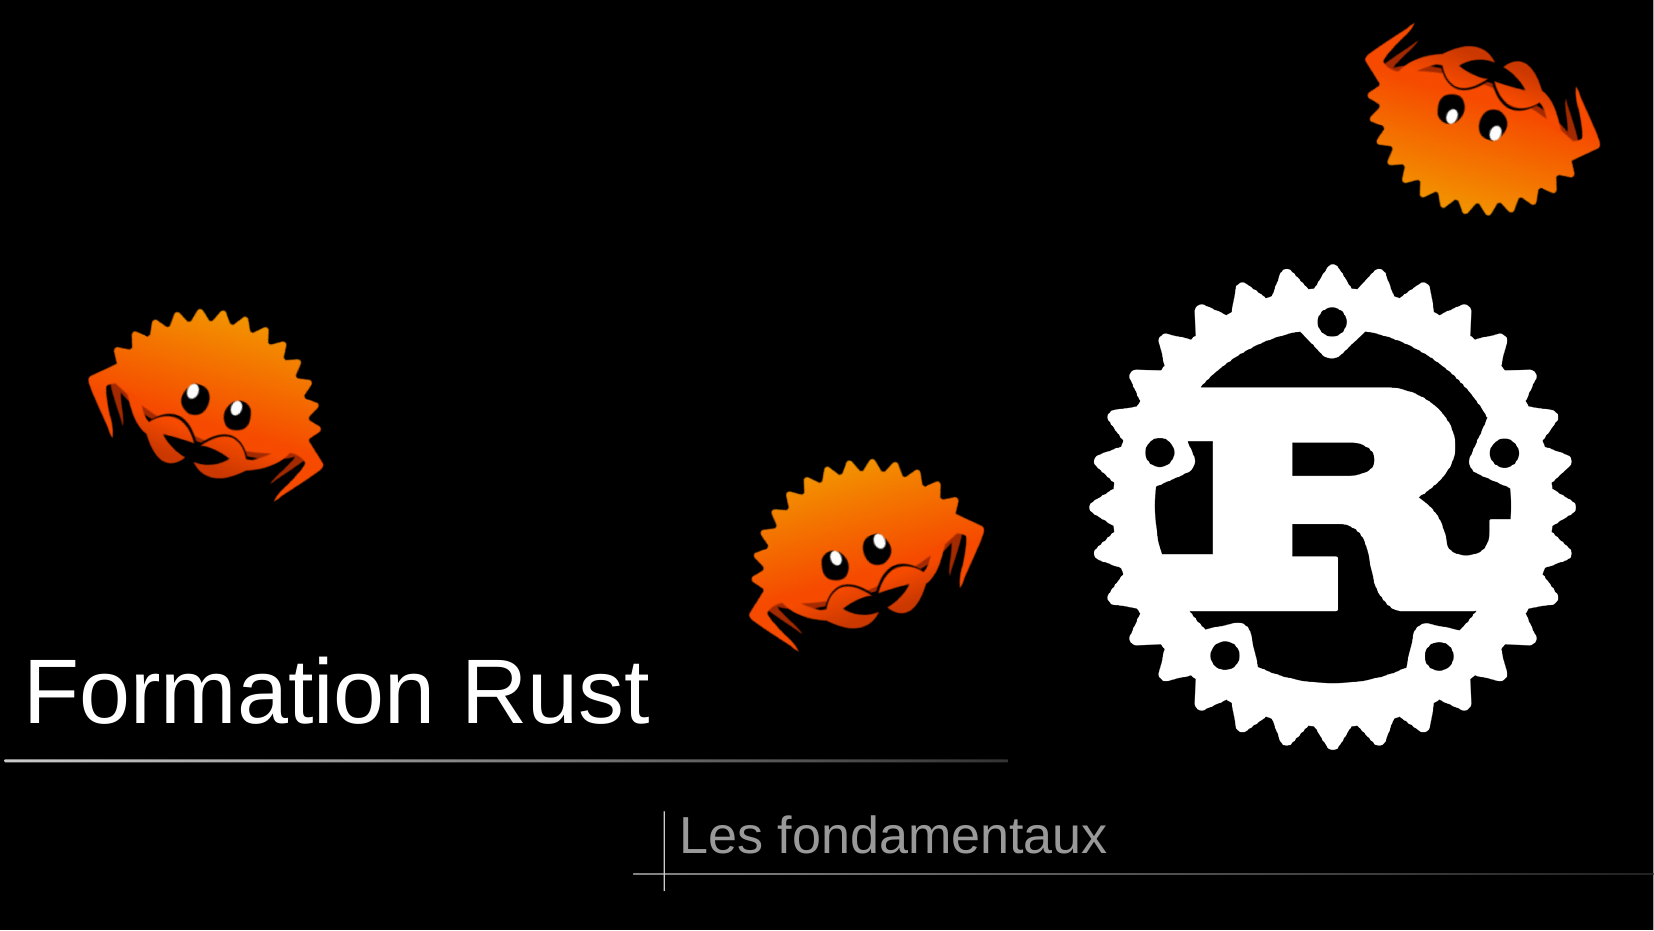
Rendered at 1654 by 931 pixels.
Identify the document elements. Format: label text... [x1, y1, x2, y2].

picture [696, 409, 1013, 676]
picture [59, 259, 376, 526]
text_box Les fondamentaux [664, 798, 1527, 874]
title Formation Rust [23, 637, 1089, 746]
picture [1089, 0, 1629, 751]
